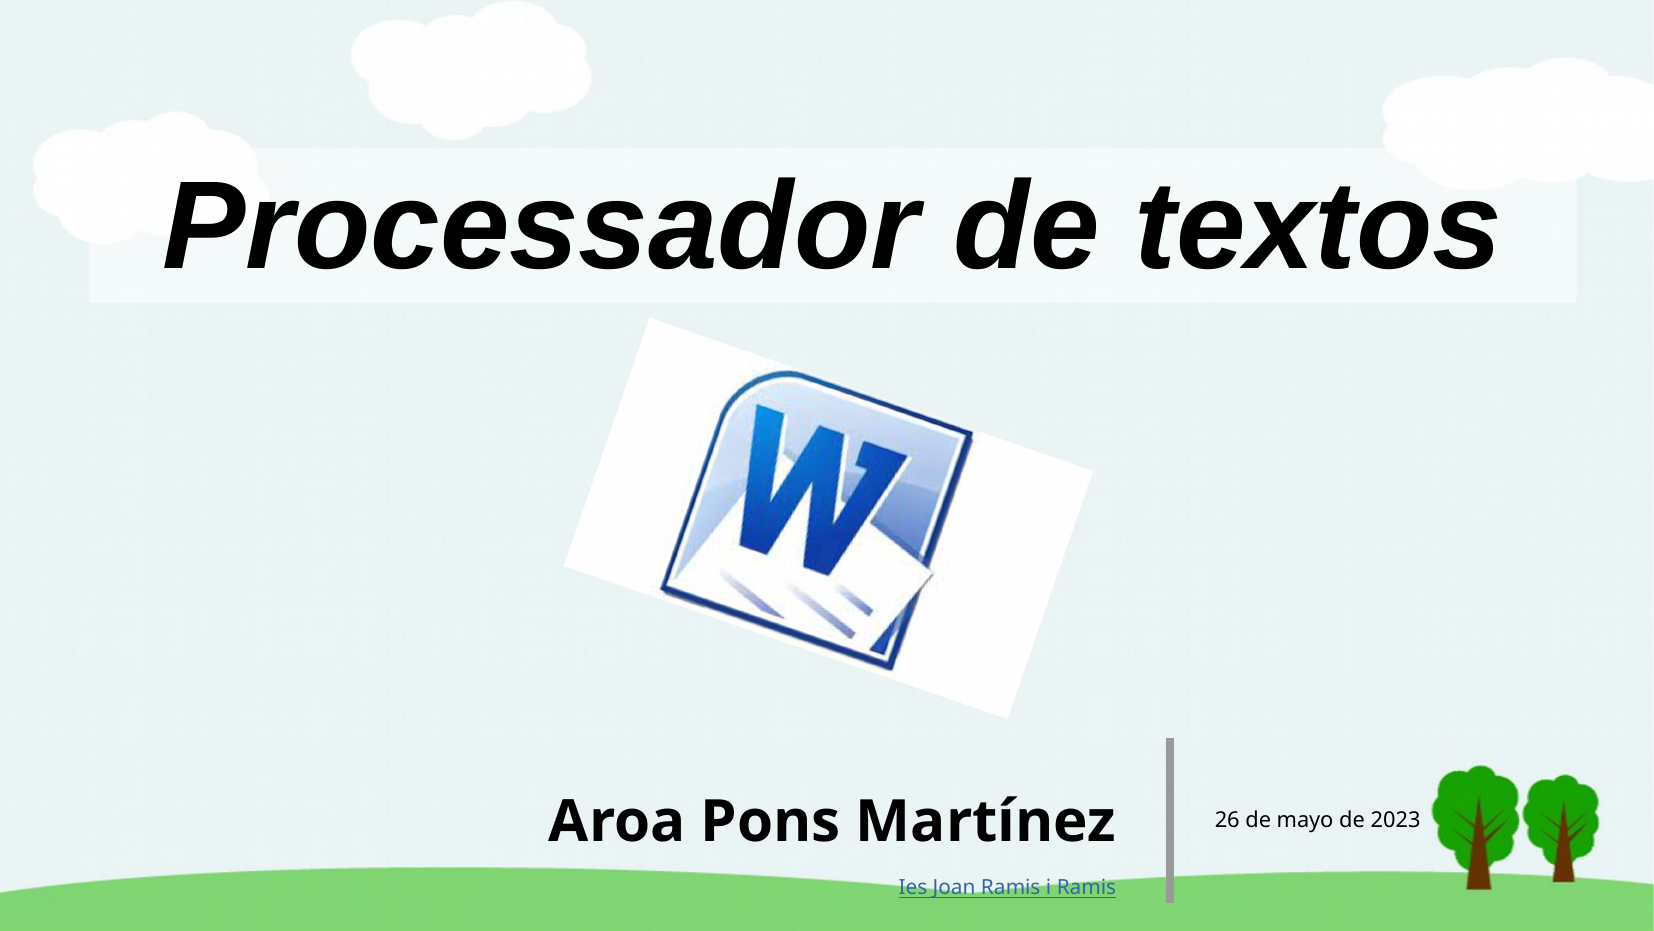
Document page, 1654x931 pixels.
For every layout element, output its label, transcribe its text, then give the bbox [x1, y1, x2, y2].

picture [0, 0, 1654, 931]
text_box Aroa Pons Martínez Ies Joan Ramis i Ramis [501, 771, 1131, 931]
text_box 26 de mayo de 2023 [1200, 797, 1591, 879]
title Processador de textos [88, 147, 1577, 303]
